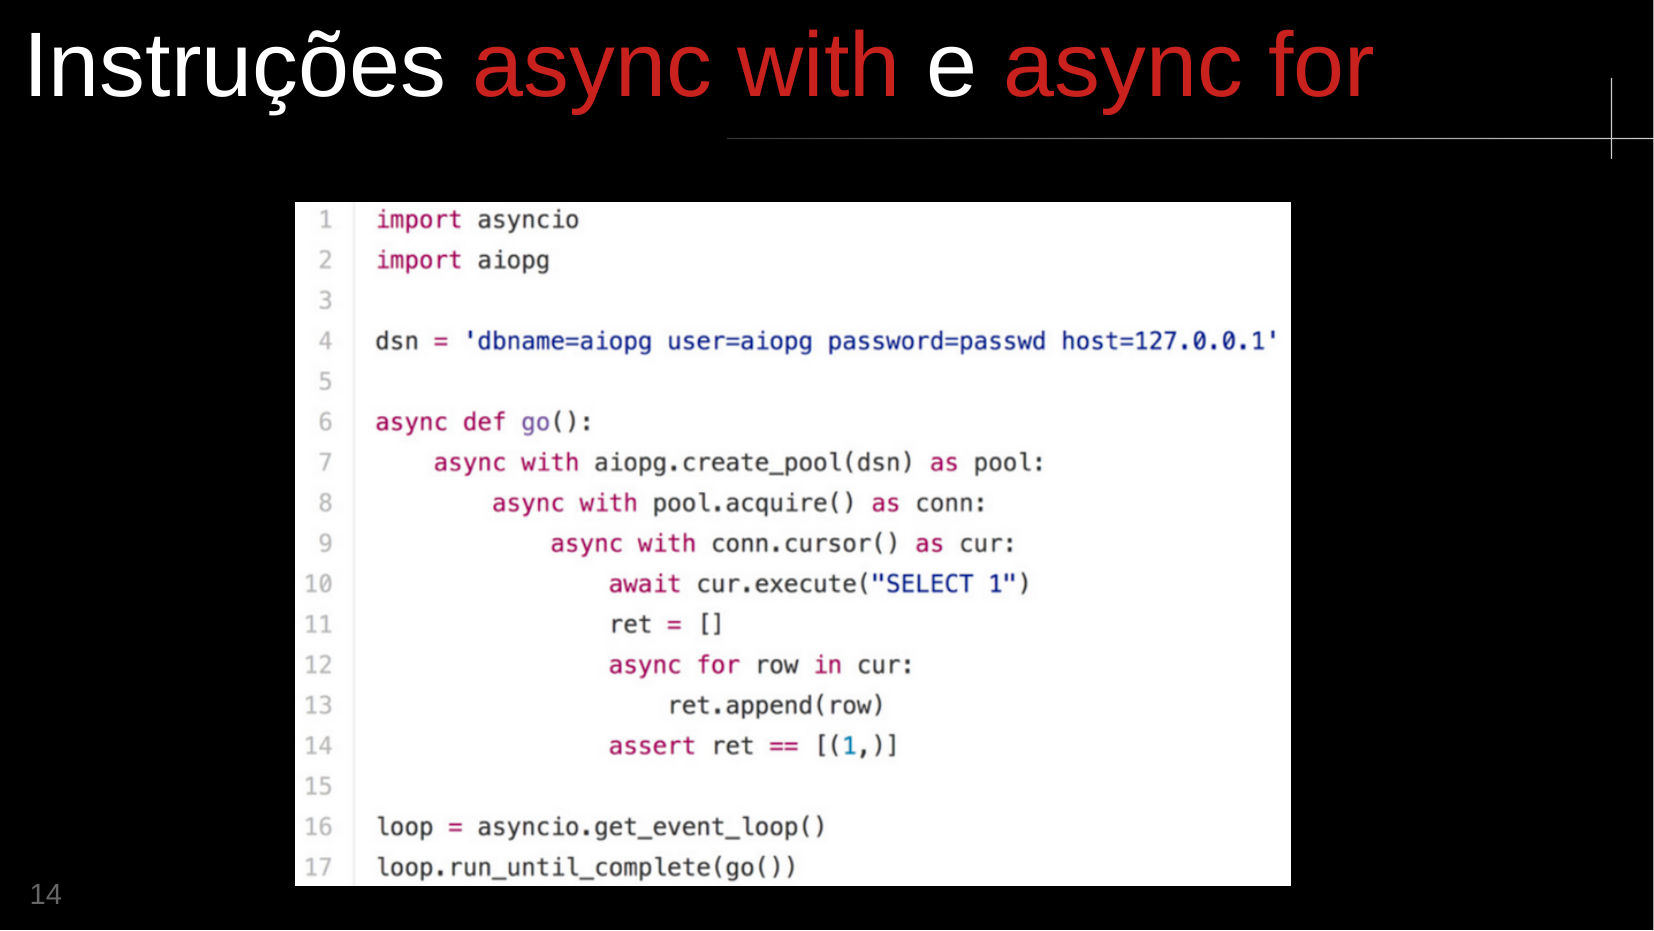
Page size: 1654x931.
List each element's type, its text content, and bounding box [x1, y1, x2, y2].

title Instruções async with e async for [23, 11, 1589, 119]
picture [295, 202, 1291, 886]
